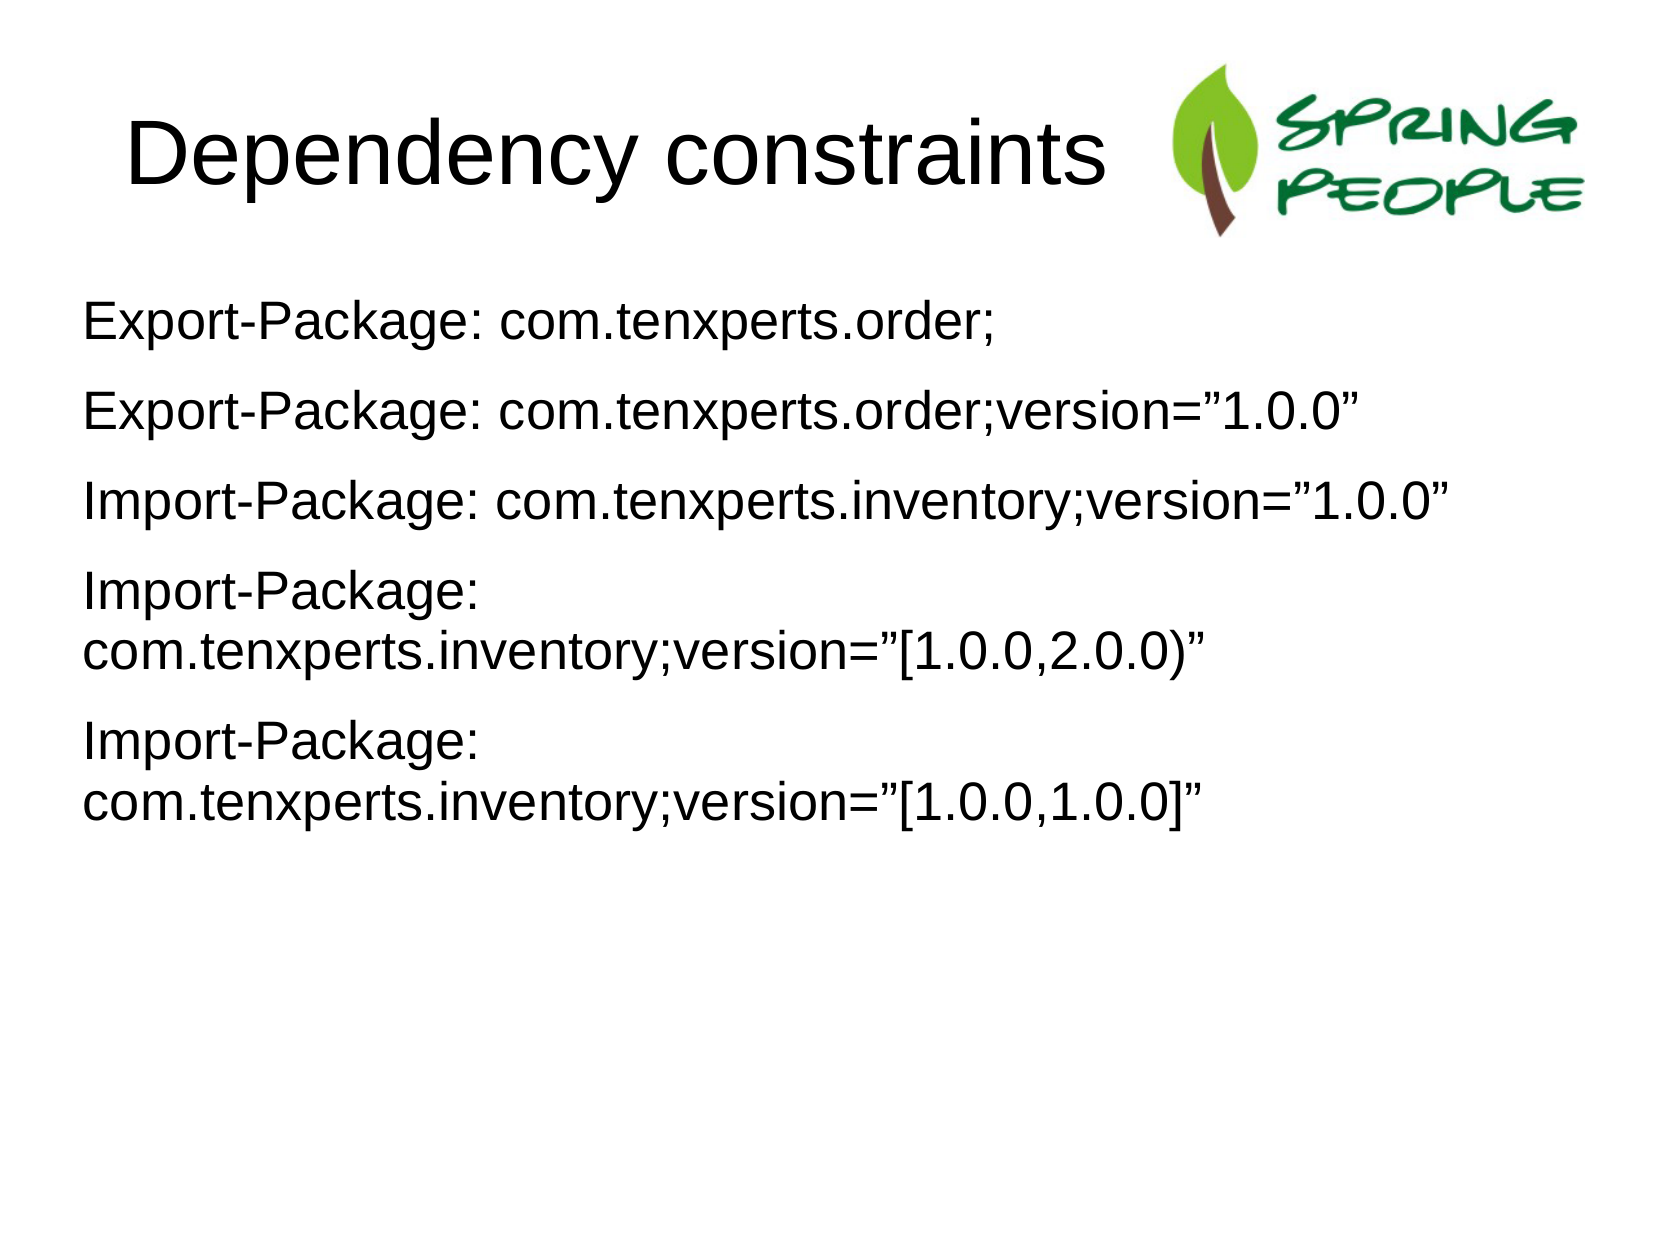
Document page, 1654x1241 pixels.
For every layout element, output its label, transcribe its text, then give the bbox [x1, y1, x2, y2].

title Dependency constraints [82, 49, 1152, 257]
list Export-Package: com.tenxperts.order; Export-Package: com.tenxperts.order;version=”1.0.0” Import-Package: com.tenxperts.inventory;version=”1.0.0” Import-Package: com.tenxperts.inventory;version=”[1.0.0,2.0.0)” Import-Package: com.tenxperts.inventory;version=”[1.0.0,1.0.0]” [82, 290, 1571, 1109]
picture [1171, 60, 1585, 238]
